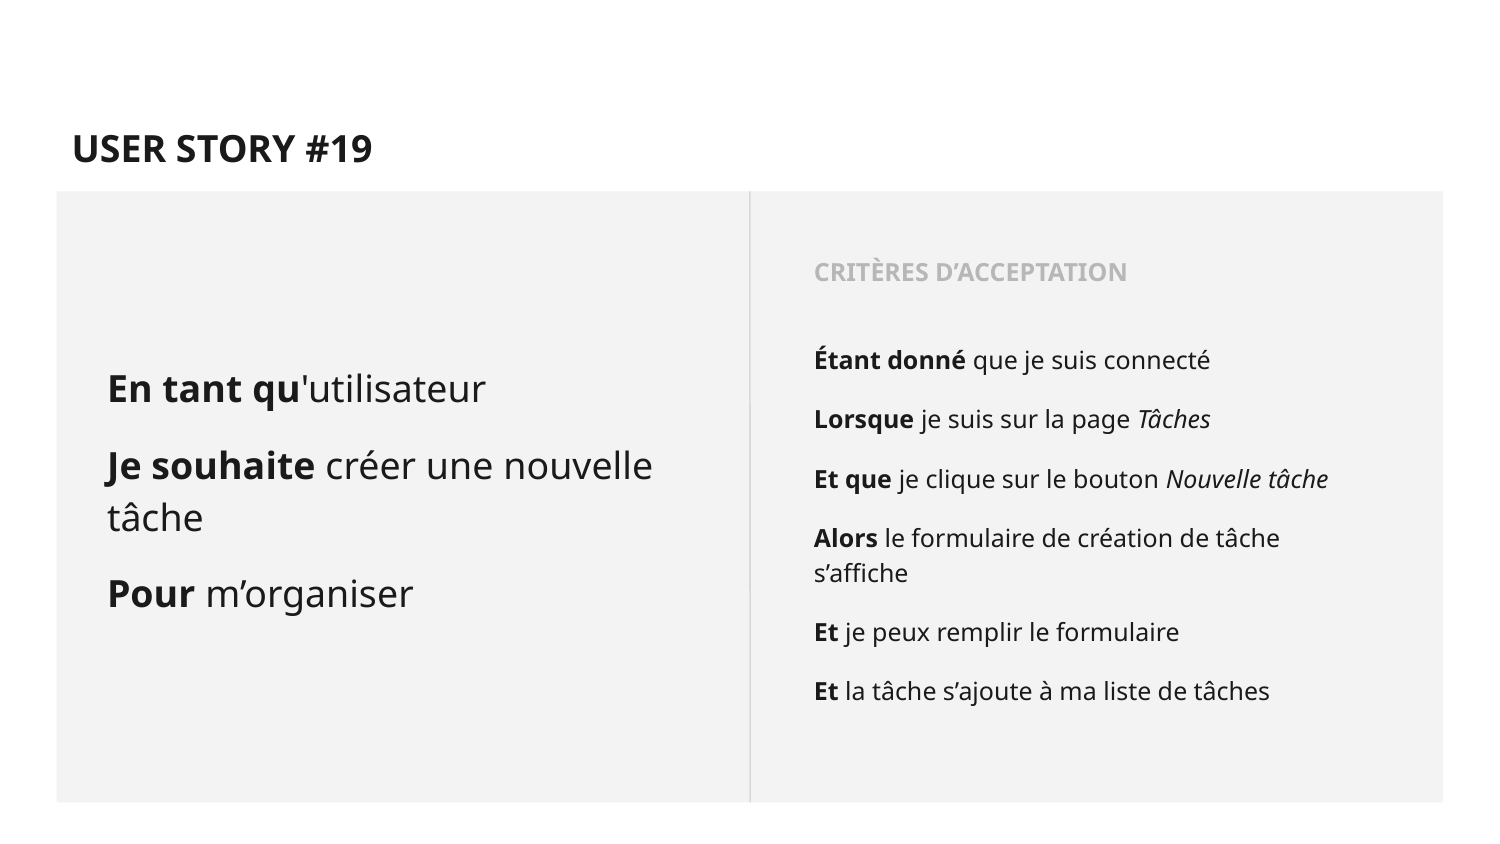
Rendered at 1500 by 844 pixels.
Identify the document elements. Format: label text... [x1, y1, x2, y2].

text_box CRITÈRES D’ACCEPTATION [798, 241, 1292, 302]
list Étant donné que je suis connecté Lorsque je suis sur la page Tâches Et que je clique sur le bouton Nouvelle tâche Alors le formulaire de création de tâche s’affiche Et je peux remplir le formulaire Et la tâche s’ajoute à ma liste de tâches [798, 324, 1397, 756]
title USER STORY #19 [56, 110, 465, 192]
subtitle En tant qu'utilisateur Je souhaite créer une nouvelle tâche Pour m’organiser [92, 343, 721, 651]
text_box [751, 191, 1444, 803]
text_box [56, 191, 749, 803]
